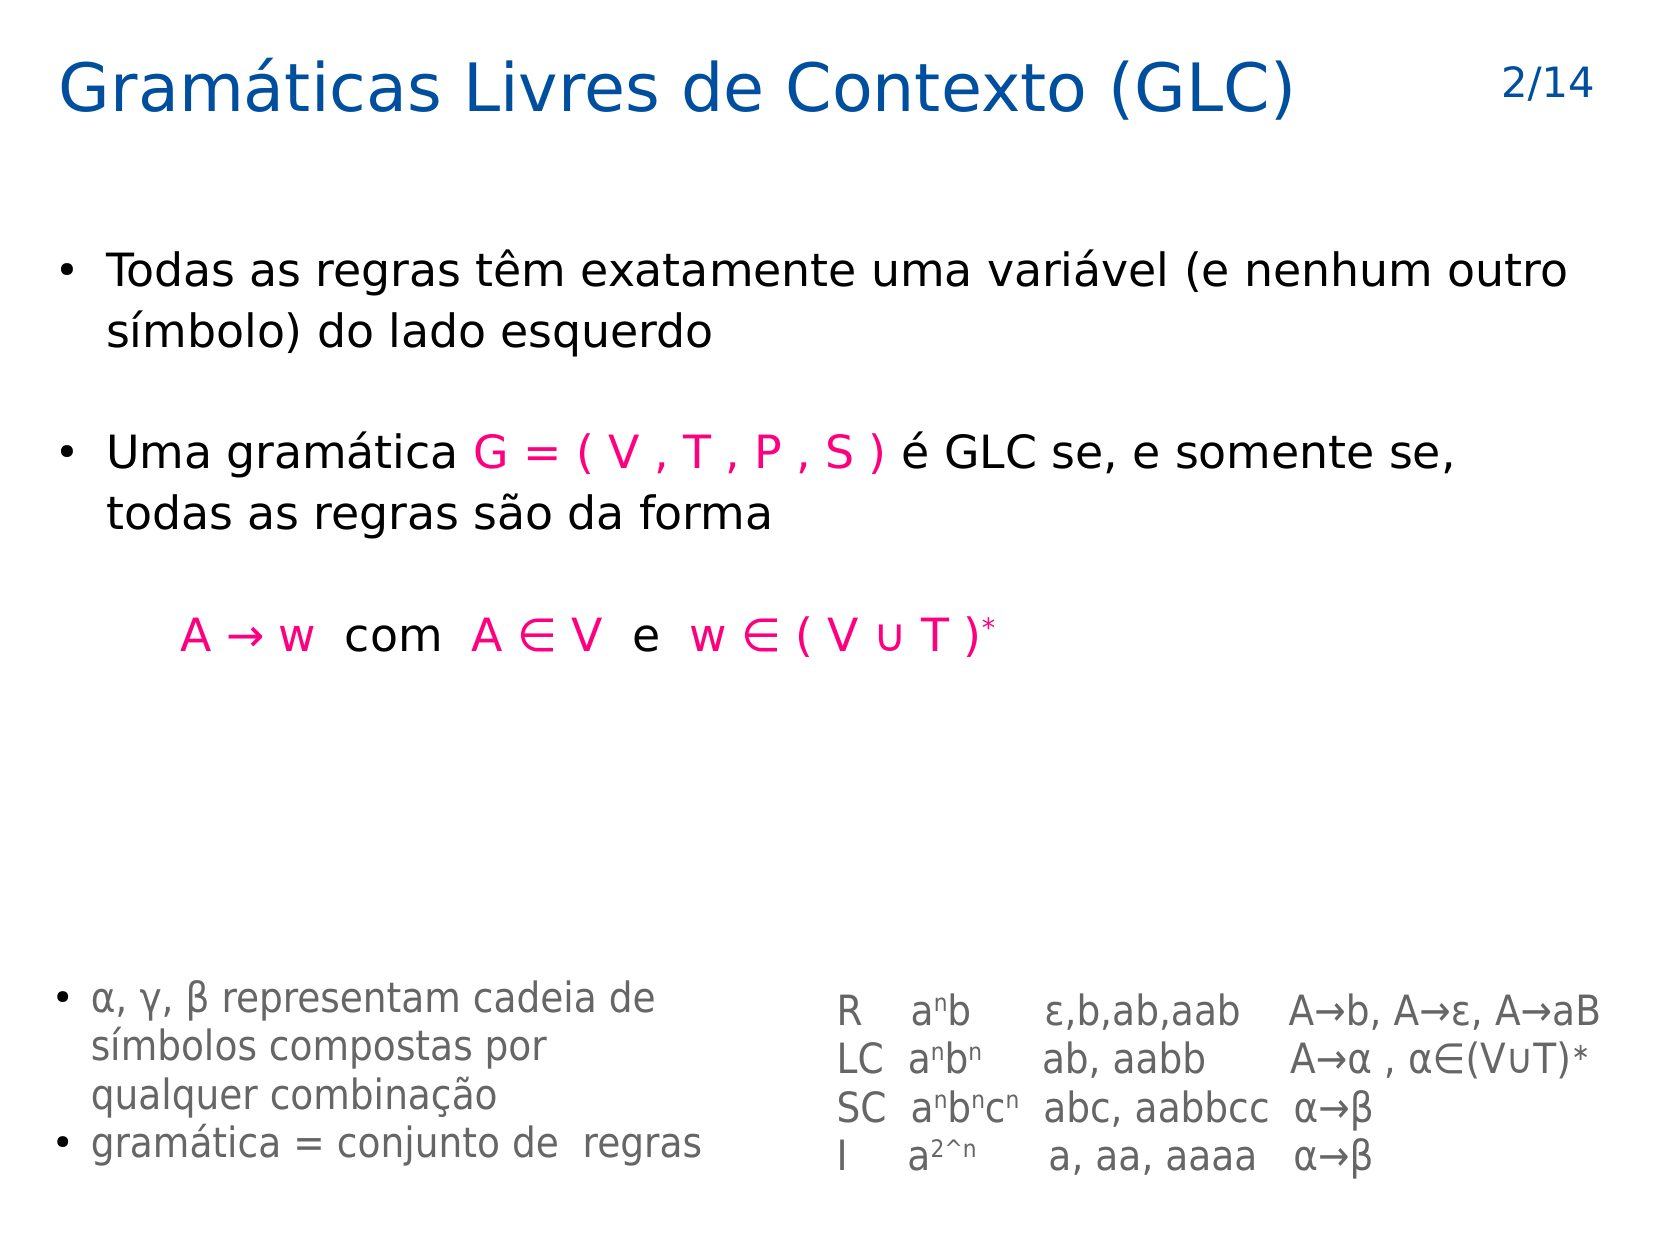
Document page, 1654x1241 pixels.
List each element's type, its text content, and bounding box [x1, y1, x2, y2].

text_box α, γ, β representam cadeia de símbolos compostas por qualquer combinação gramática = conjunto de regras [40, 966, 720, 1224]
title Gramáticas Livres de Contexto (GLC) [59, 29, 1625, 148]
text_box R anb ε,b,ab,aab A→b, A→ε, A→aB LC anbn ab, aabb A→α , α∈(V∪T)∗ SC anbncn abc, aabbcc α→β I a2^n a, aa, aaaa α→β [821, 979, 1654, 1214]
list Todas as regras têm exatamente uma variável (e nenhum outro símbolo) do lado esquerdo Uma gramática G = ( V , T , P , S ) é GLC se, e somente se, todas as regras são da forma A → w com A ∈ V e w ∈ ( V ∪ T )* [59, 236, 1595, 1182]
